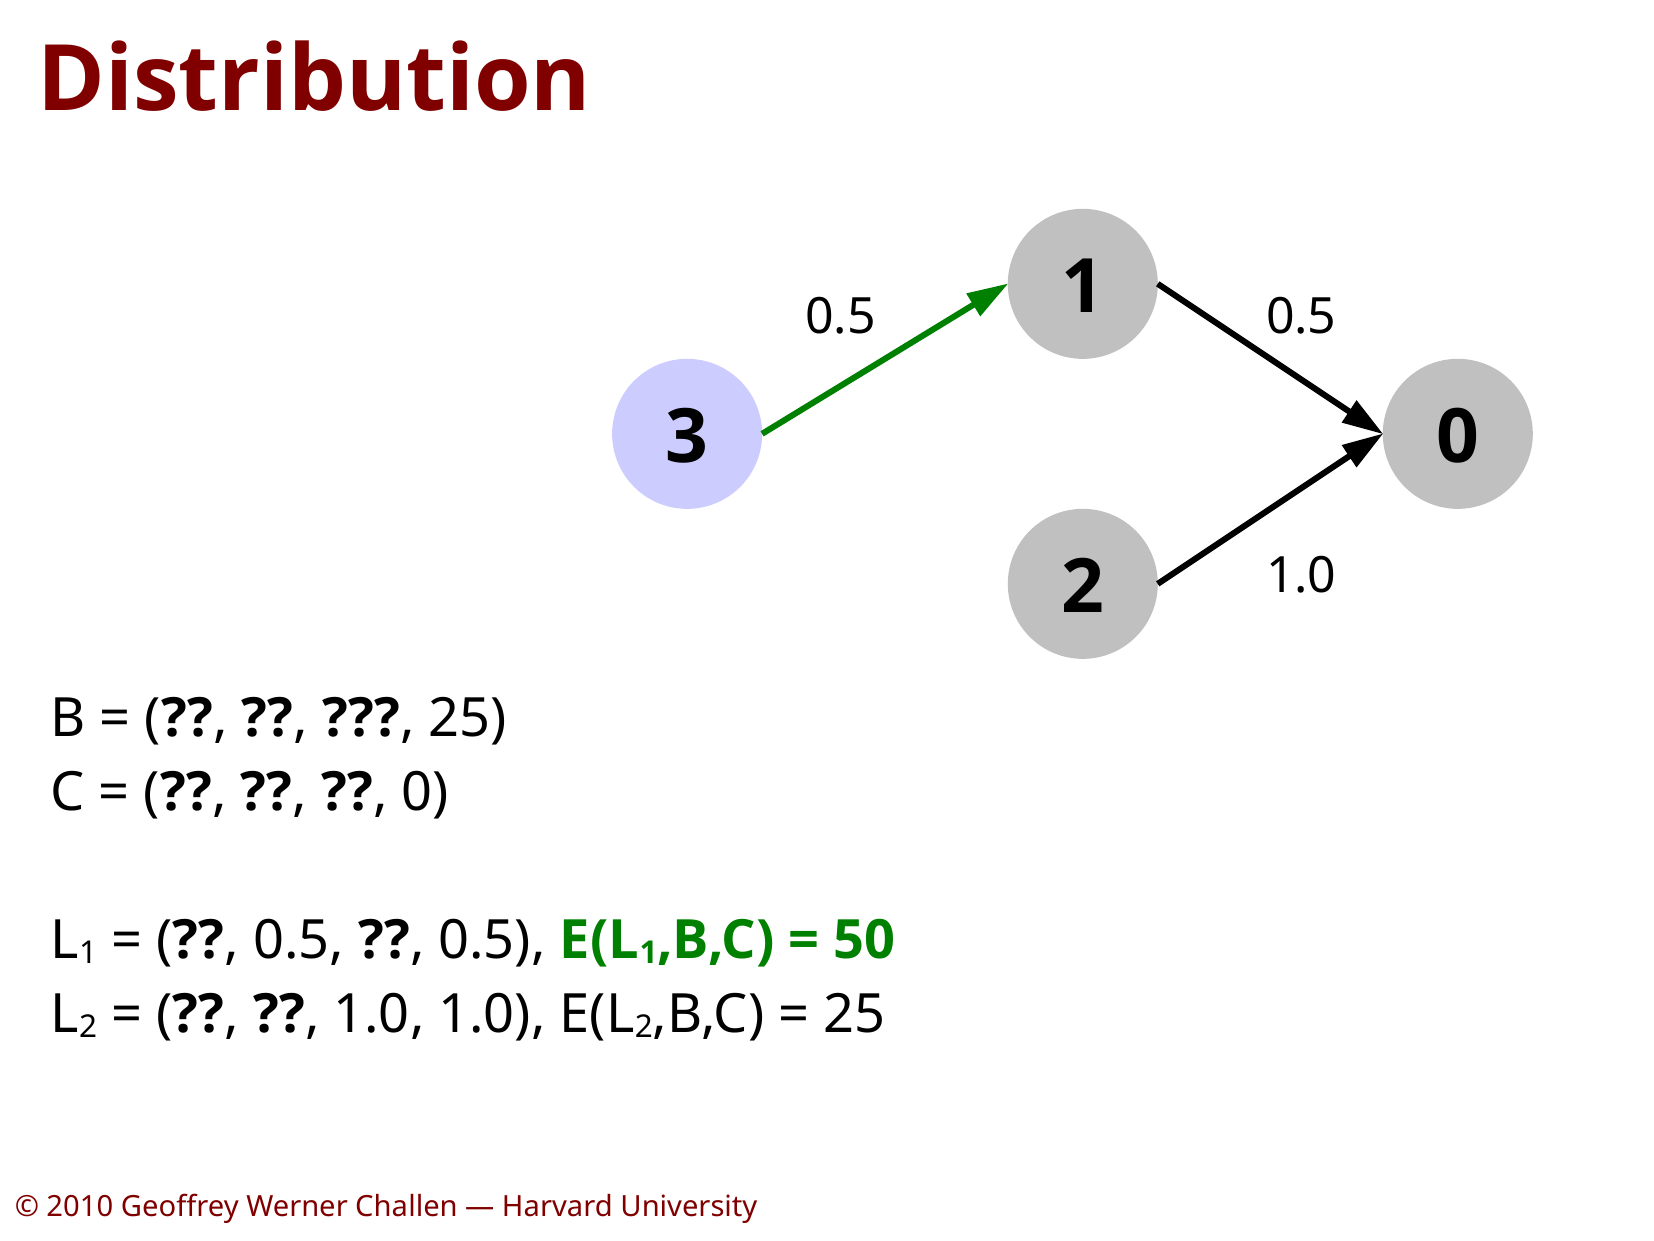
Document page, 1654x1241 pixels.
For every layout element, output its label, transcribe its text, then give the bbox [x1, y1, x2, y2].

text_box B = (??, ??, ???, 25) C = (??, ??, ??, 0) L1 = (??, 0.5, ??, 0.5), E(L1,B,C) = 50 L2 = (??, ??, 1.0, 1.0), E(L2,B,C) = 25 [35, 671, 1090, 1041]
text_box 2 [1007, 508, 1158, 659]
text_box 1 [1007, 208, 1158, 359]
text_box 3 [612, 358, 763, 509]
text_box 0 [1382, 358, 1533, 509]
title Distribution [0, 7, 1654, 143]
text_box 0.5 [1251, 272, 1360, 346]
text_box 1.0 [1251, 532, 1360, 606]
text_box 0.5 [790, 272, 900, 346]
